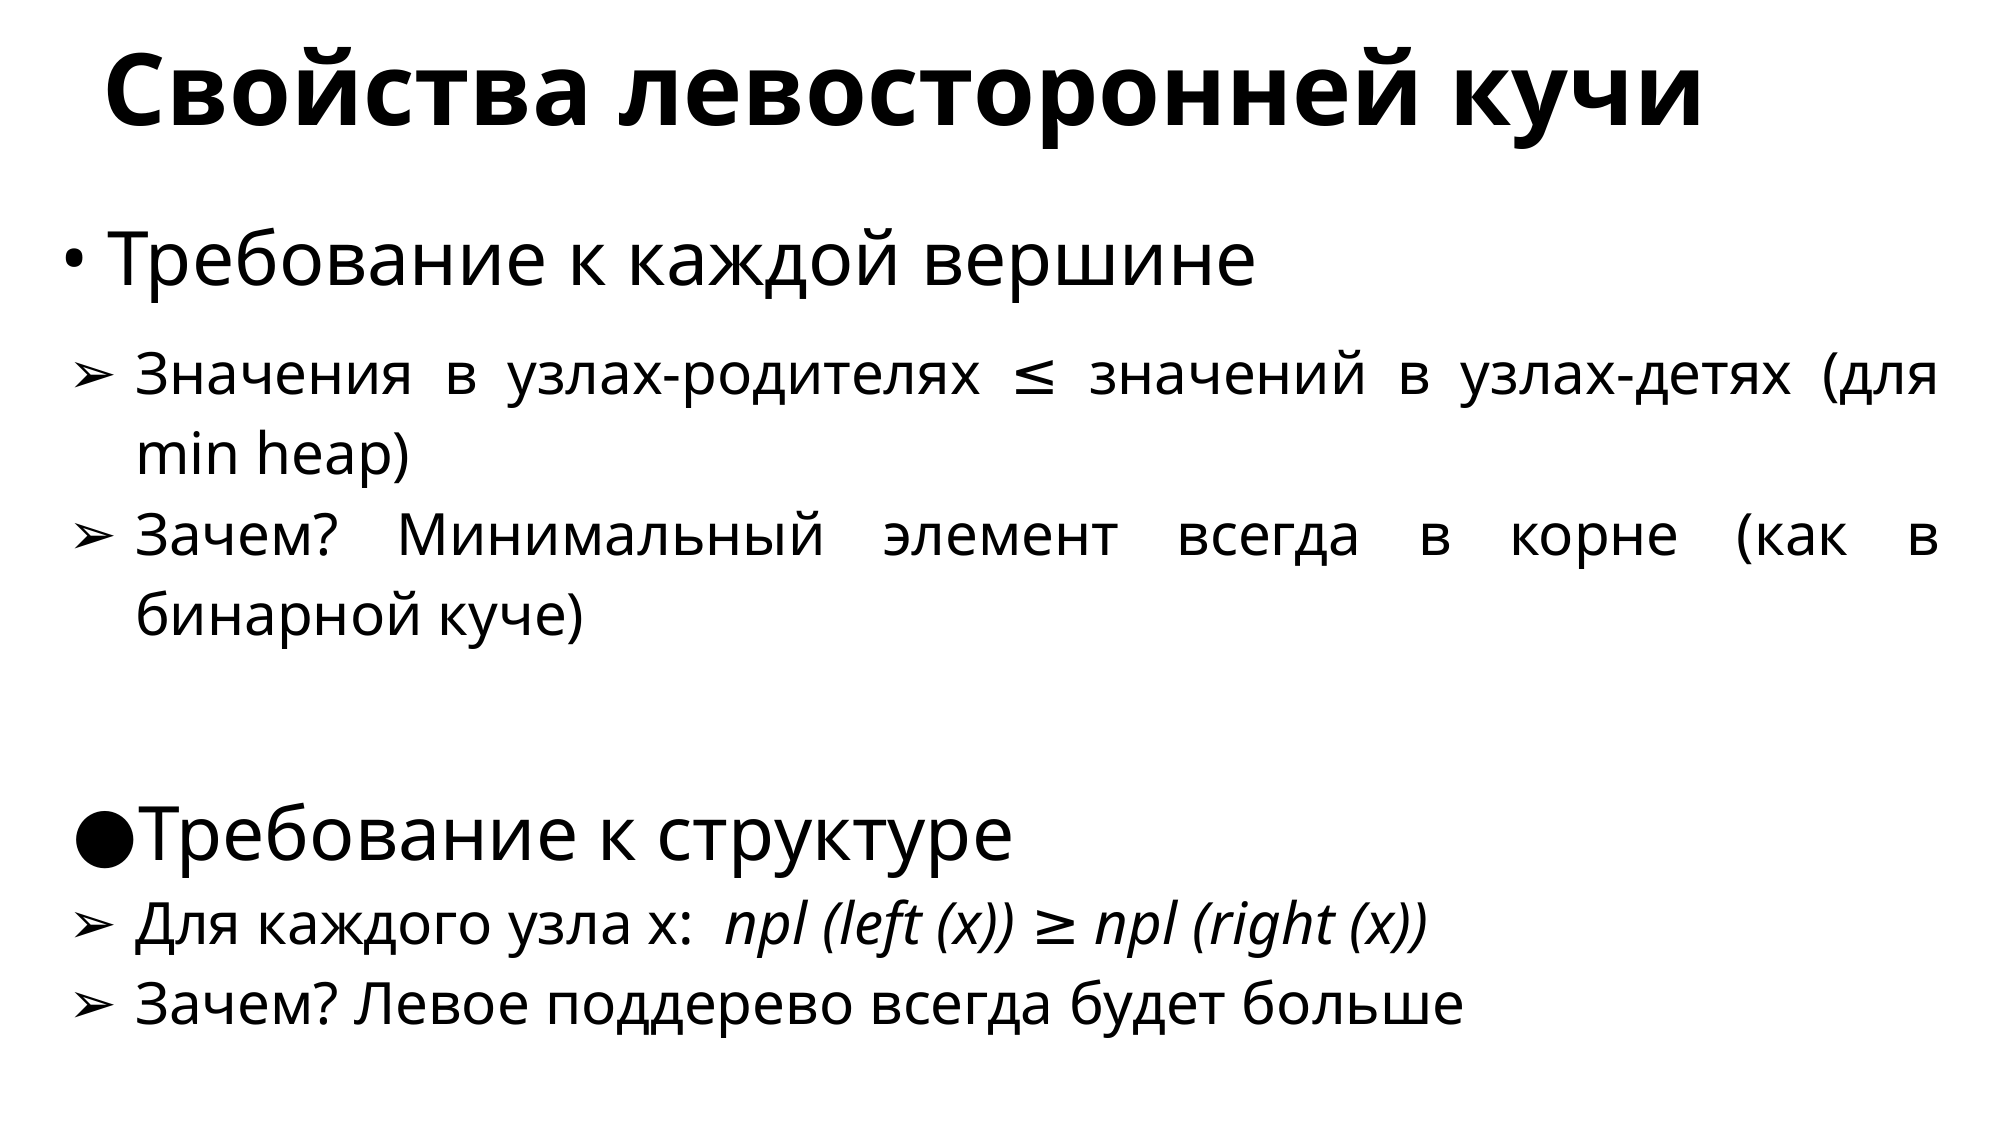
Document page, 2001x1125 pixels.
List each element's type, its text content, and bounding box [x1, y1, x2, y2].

text_box • Требование к каждой вершине Значения в узлах-родителях ≤ значений в узлах-детях (для min heap) Зачем? Минимальный элемент всегда в корне (как в бинарной куче) Требование к структуре Для каждого узла x: npl (left (x)) ≥ npl (right (x)) Зачем? Левое поддерево всегда будет больше [45, 182, 1955, 1055]
text_box Свойства левосторонней кучи [87, 17, 1937, 182]
